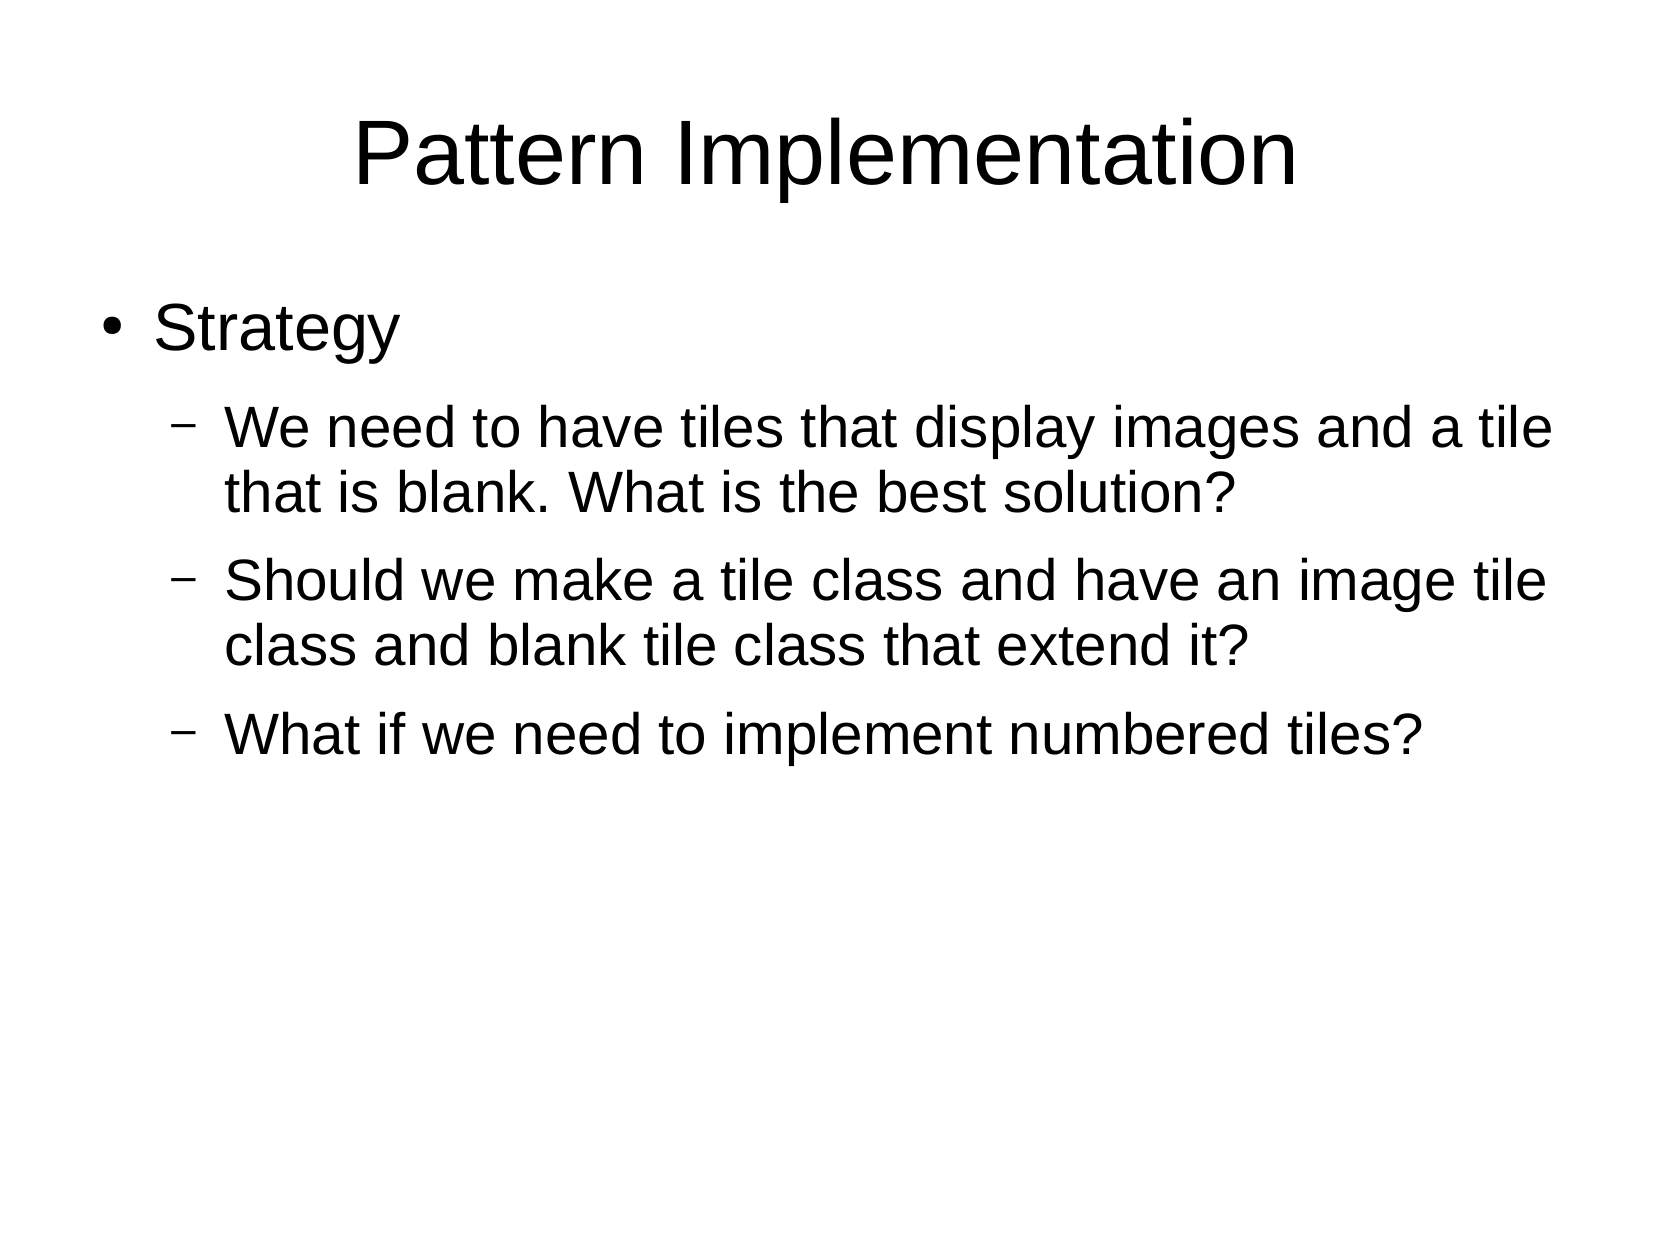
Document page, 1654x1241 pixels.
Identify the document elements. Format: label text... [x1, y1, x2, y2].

title Pattern Implementation [82, 49, 1571, 257]
list Strategy We need to have tiles that display images and a tile that is blank. What is the best solution? Should we make a tile class and have an image tile class and blank tile class that extend it? What if we need to implement numbered tiles? [82, 290, 1571, 1010]
